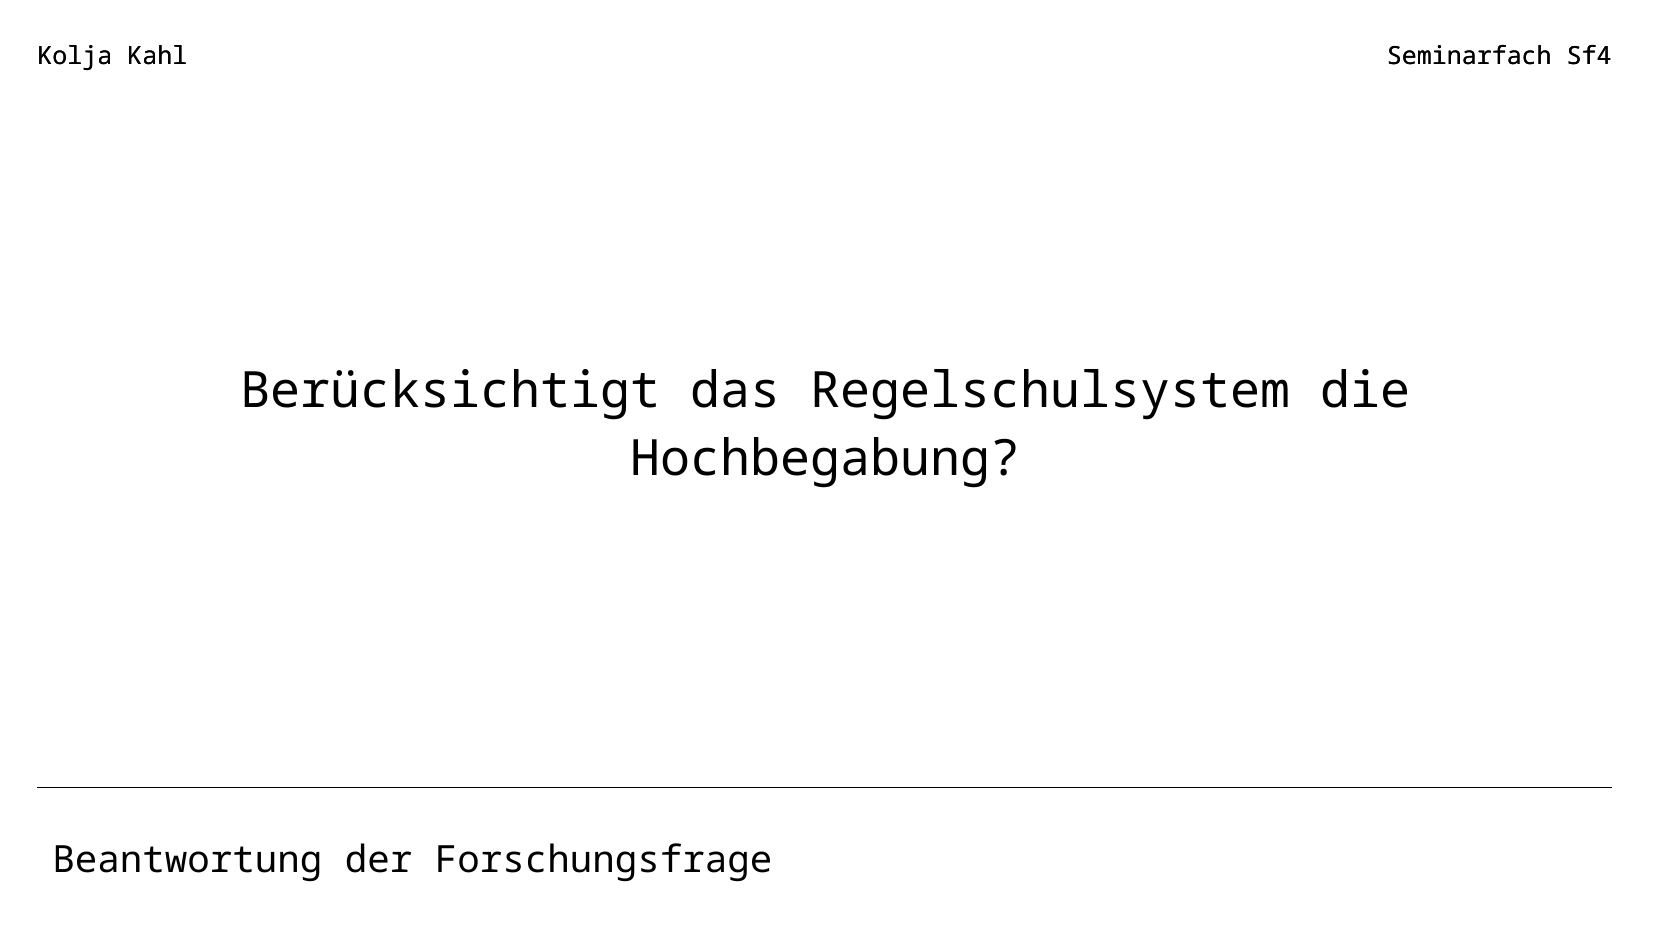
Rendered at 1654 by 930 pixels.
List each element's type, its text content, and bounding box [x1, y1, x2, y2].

text_box Beantwortung der Forschungsfrage [37, 825, 901, 930]
text_box Berücksichtigt das Regelschulsystem die Hochbegabung? [37, 131, 1613, 713]
title Seminarfach Sf4 [1312, 37, 1612, 76]
title Kolja Kahl [37, 37, 225, 76]
